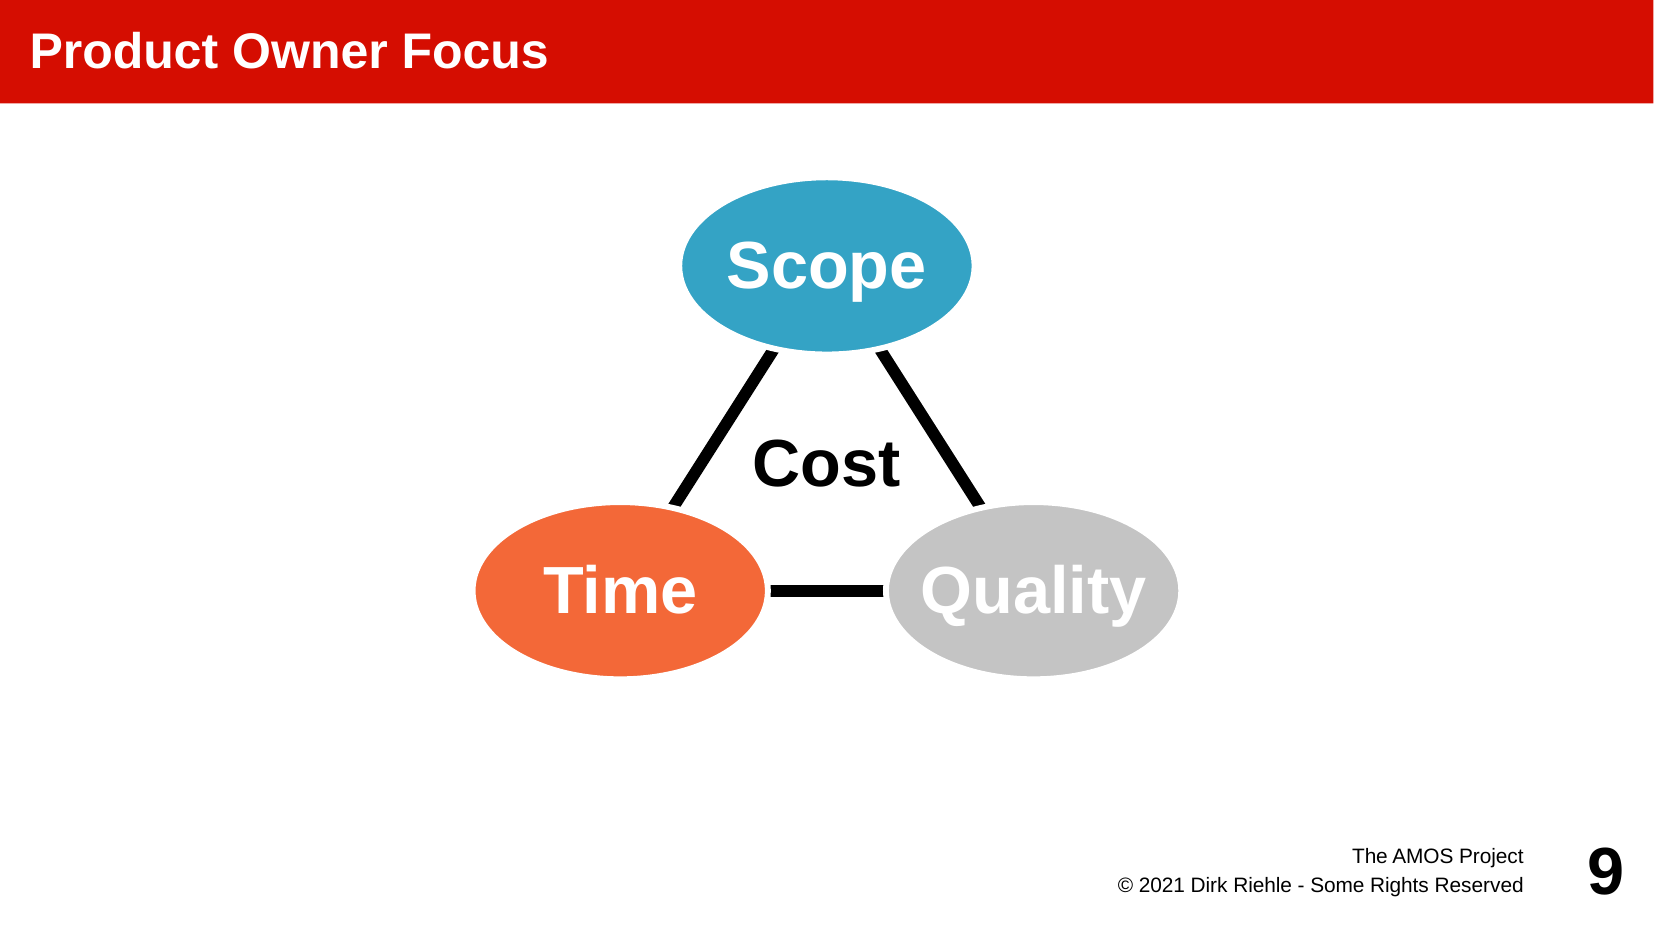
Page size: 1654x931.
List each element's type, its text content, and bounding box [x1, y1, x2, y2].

text_box Scope [679, 177, 975, 355]
title Product Owner Focus [0, 0, 1654, 104]
text_box Cost [679, 360, 975, 568]
text_box Time [472, 502, 768, 680]
text_box Quality [885, 502, 1182, 680]
